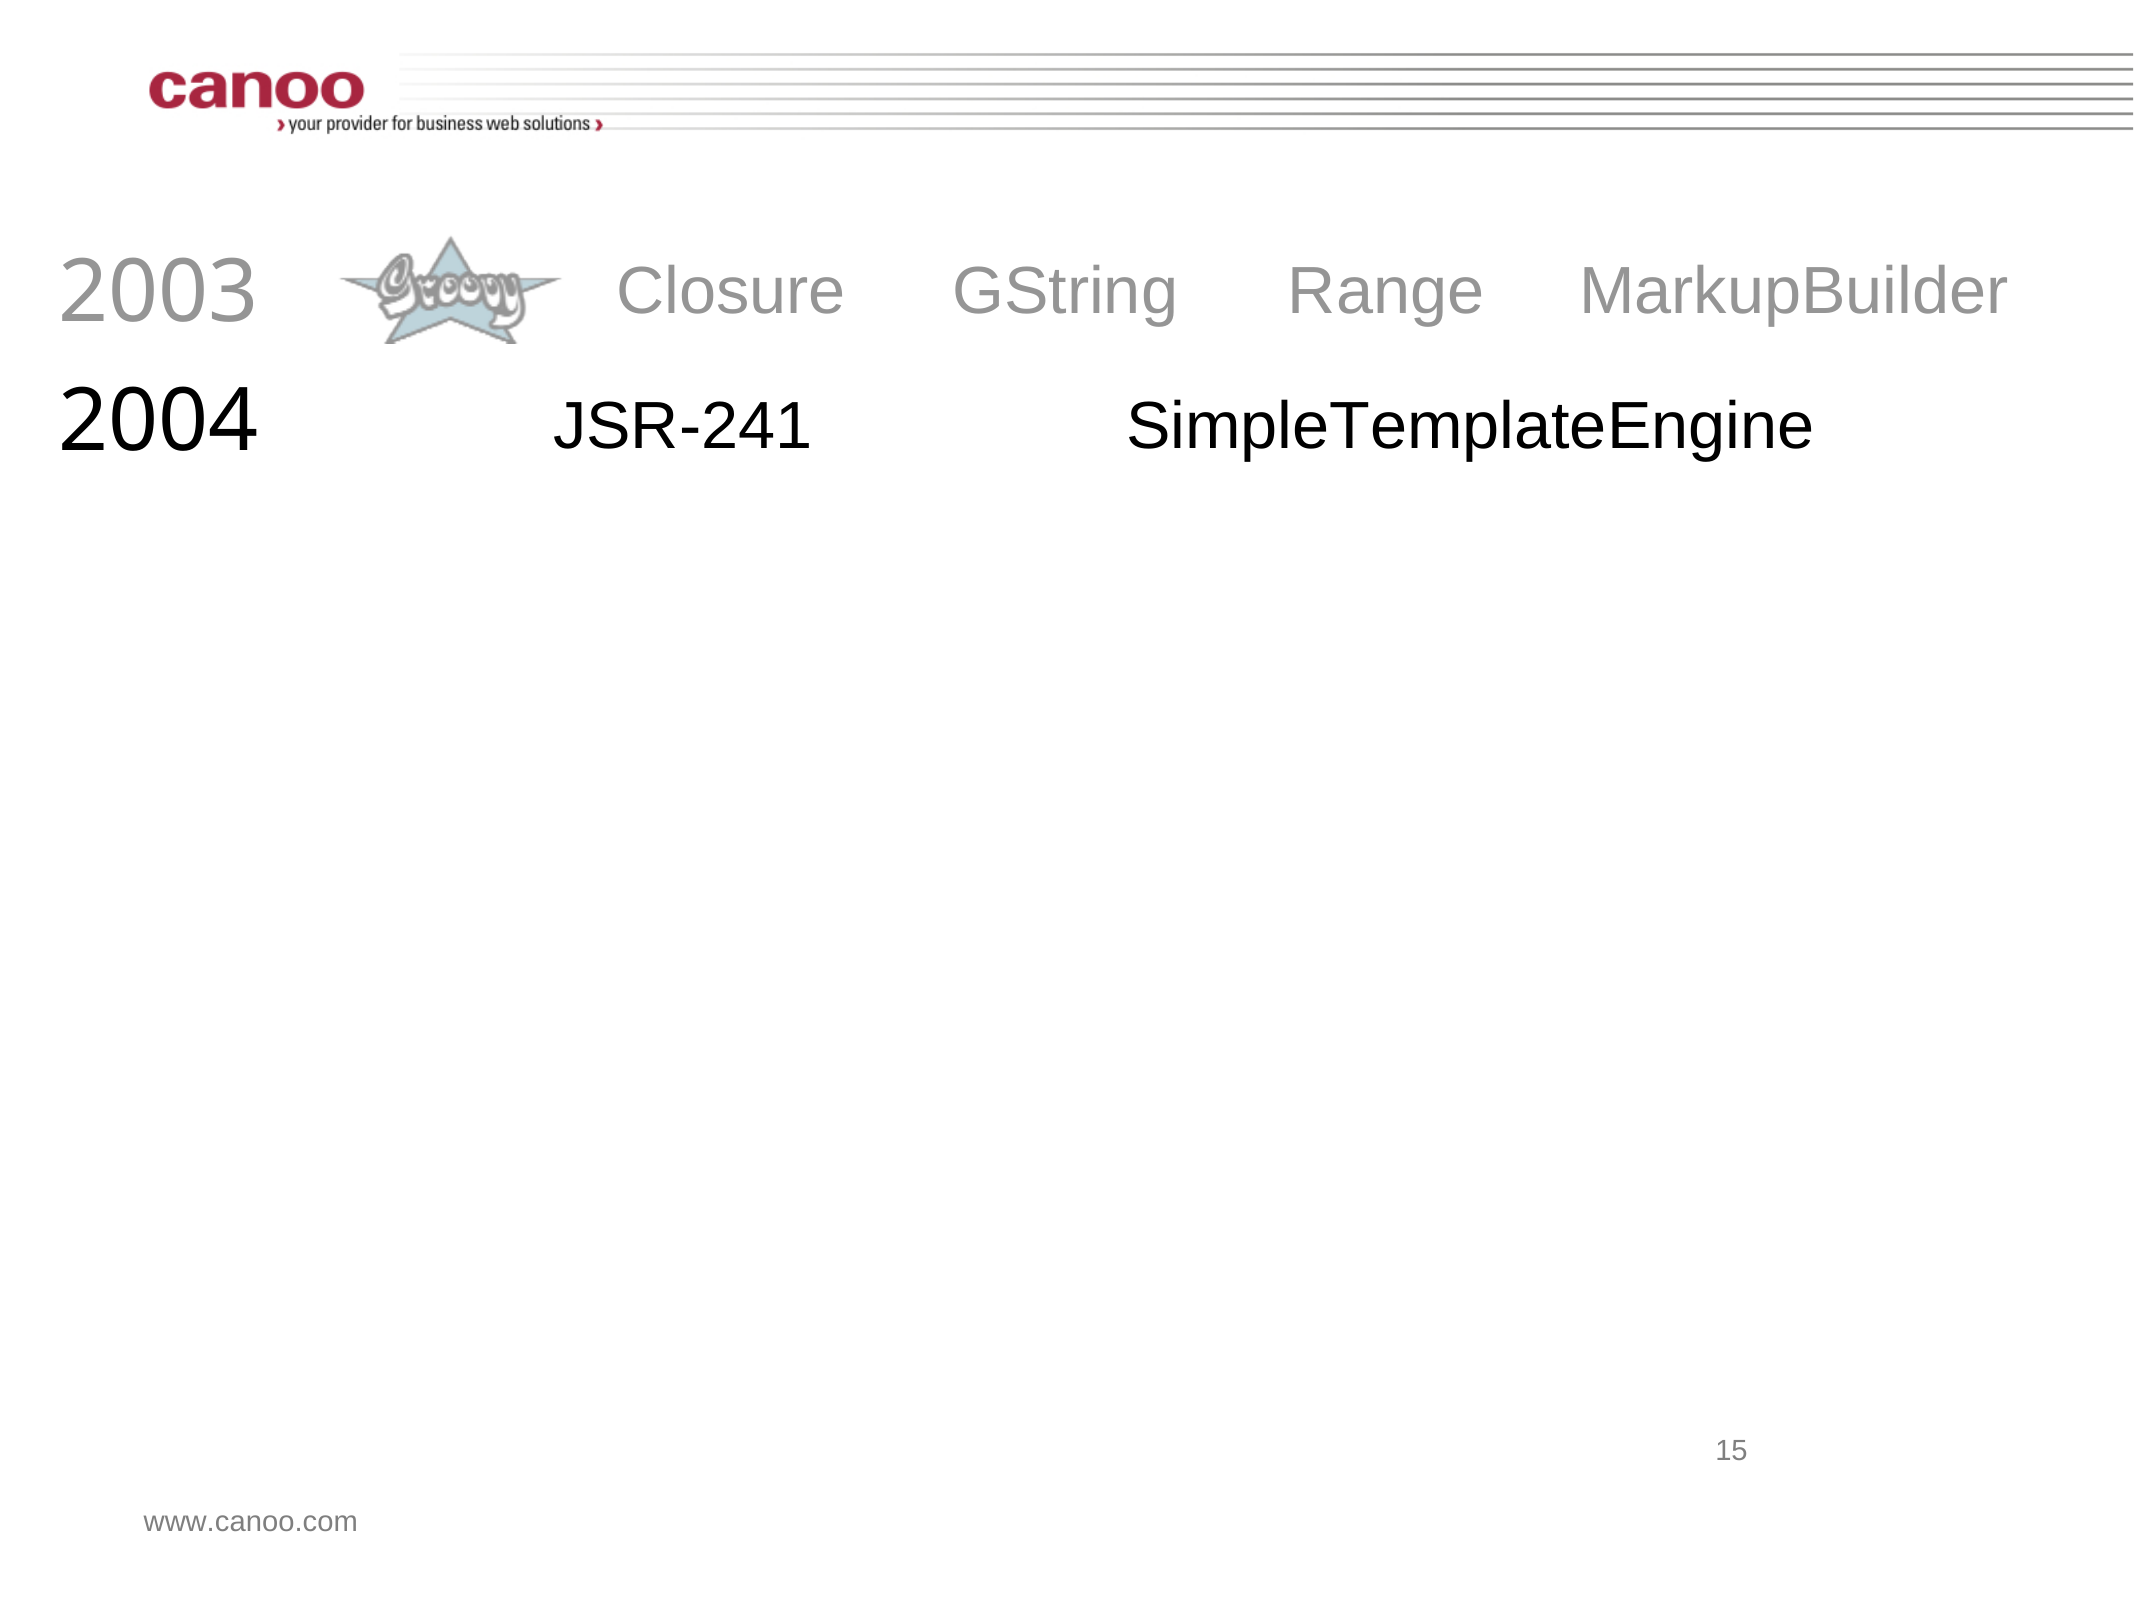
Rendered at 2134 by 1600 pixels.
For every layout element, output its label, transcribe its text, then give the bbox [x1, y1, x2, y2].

picture [37, 224, 2101, 376]
text_box SimpleTemplateEngine [1111, 376, 1832, 470]
text_box JSR-241 [538, 376, 829, 470]
text_box 2004 [43, 376, 297, 476]
text_box <number> [1705, 1423, 1758, 1474]
picture [0, 21, 2134, 188]
